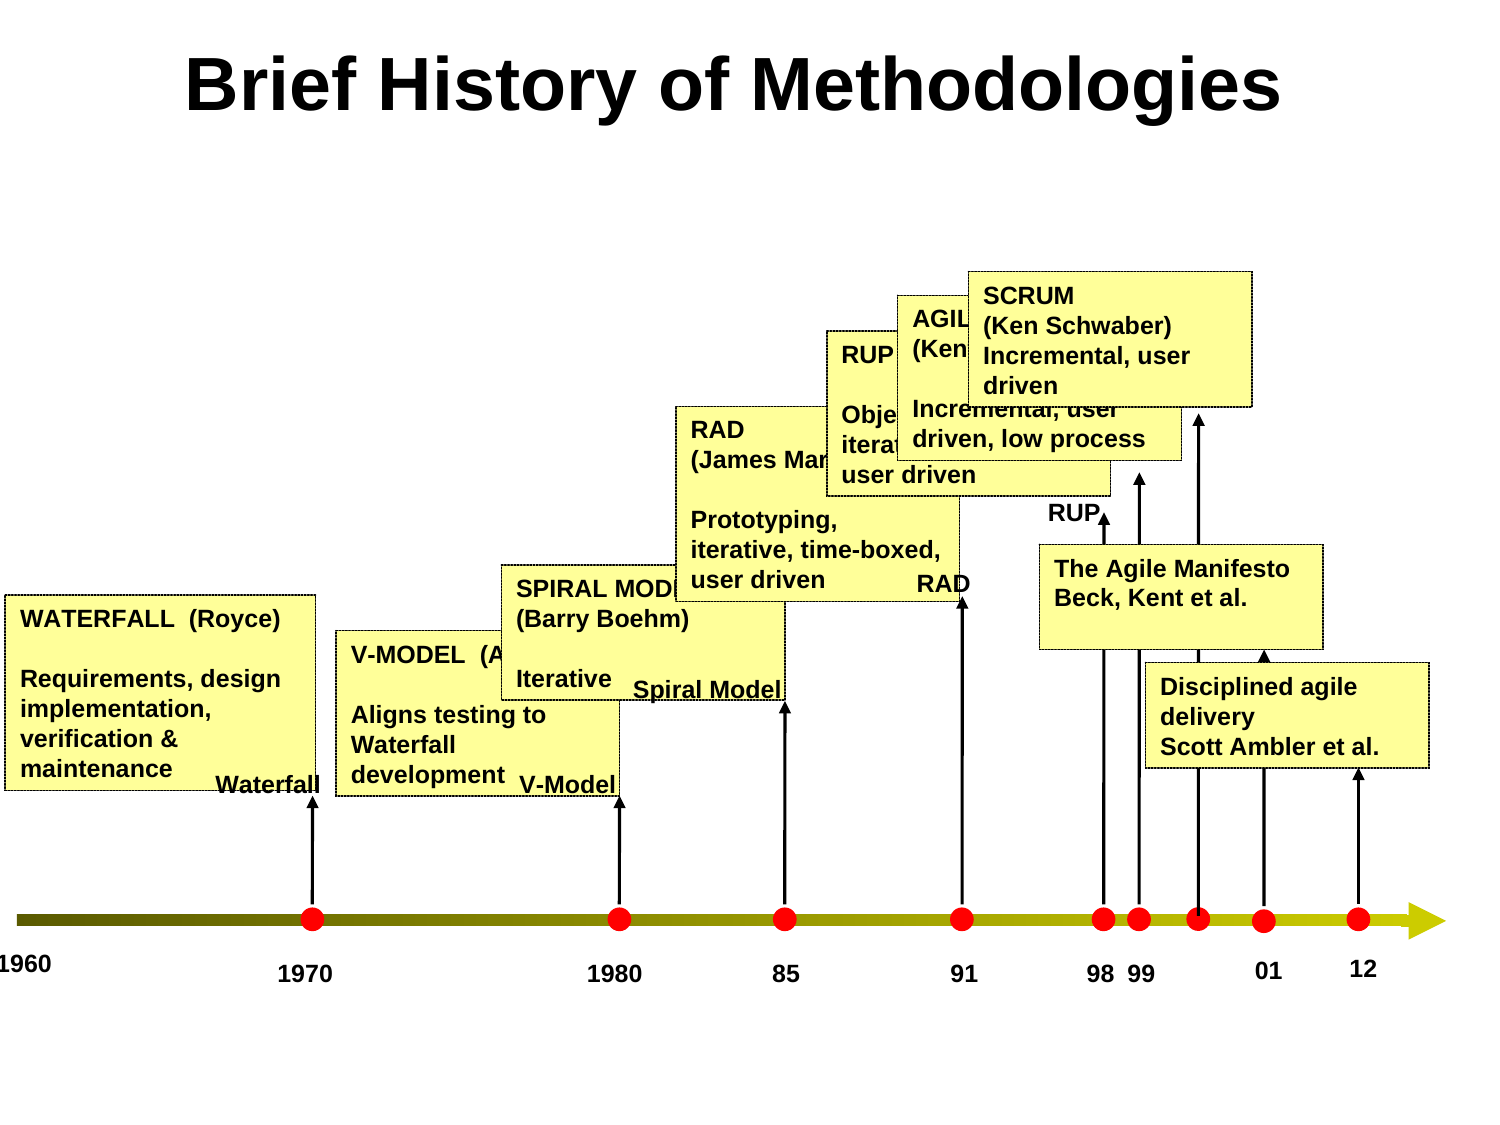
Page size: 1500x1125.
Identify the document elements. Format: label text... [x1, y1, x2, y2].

text_box 99 [1112, 949, 1172, 996]
text_box 1960 [0, 939, 124, 986]
text_box 1980 [572, 949, 679, 996]
text_box RUP (Rational) Object oriented, iterative, time-boxed, user driven [826, 330, 1111, 497]
title Brief History of Methodologies [39, 42, 1430, 127]
text_box 01 [1240, 946, 1300, 993]
text_box [16, 907, 1407, 934]
text_box SCRUM (Ken Schwaber) Incremental, user driven [968, 271, 1253, 407]
text_box RAD (James Martin) Prototyping, iterative, time-boxed, user driven [675, 406, 960, 602]
text_box RAD [891, 559, 986, 606]
text_box 85 [757, 949, 817, 996]
text_box 91 [935, 949, 995, 996]
text_box 1970 [262, 949, 405, 996]
text_box 98 [1071, 949, 1112, 996]
text_box Waterfall [158, 760, 337, 807]
text_box RUP [1021, 488, 1116, 535]
text_box Disciplined agile delivery Scott Ambler et al. [1145, 662, 1430, 768]
text_box 12 [1334, 944, 1394, 991]
text_box V-MODEL (Anon) Aligns testing to Waterfall development [336, 630, 620, 796]
text_box V-Model [453, 760, 632, 807]
text_box SPIRAL MODEL (Barry Boehm) Iterative [501, 564, 786, 701]
text_box The Agile Manifesto Beck, Kent et al. [1039, 544, 1324, 650]
text_box Spiral Model [595, 666, 797, 712]
text_box AGILE e.g. XP (Kent Beck) Incremental, user driven, low process [897, 295, 1182, 461]
text_box WATERFALL (Royce) Requirements, design implementation, verification & maintenance [5, 595, 316, 791]
